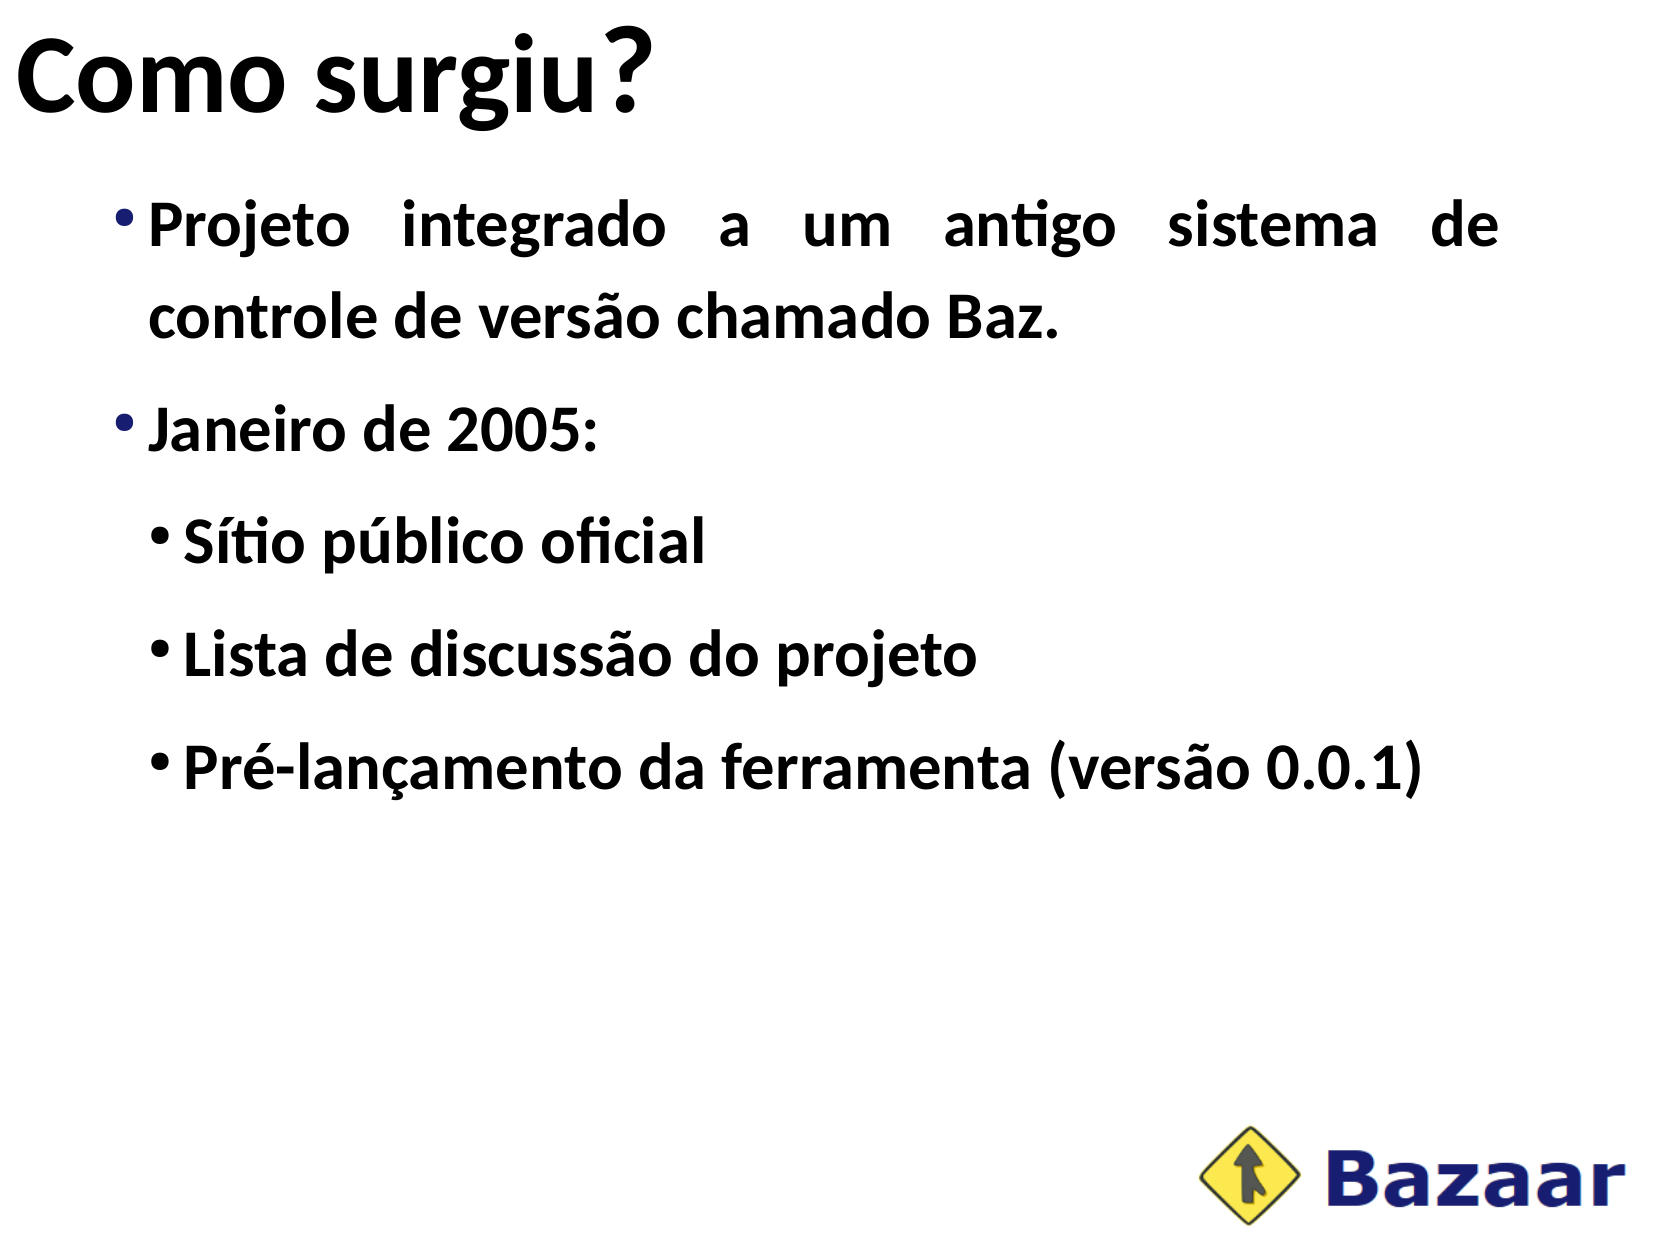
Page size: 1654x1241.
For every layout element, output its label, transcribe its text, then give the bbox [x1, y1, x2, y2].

text_box Projeto integrado a um antigo sistema de controle de versão chamado Baz. Janeiro de 2005: Sítio público oficial Lista de discussão do projeto Pré-lançamento da ferramenta (versão 0.0.1) [98, 160, 1516, 924]
picture [1181, 1110, 1638, 1241]
text_box Como surgiu? [1, 0, 887, 146]
